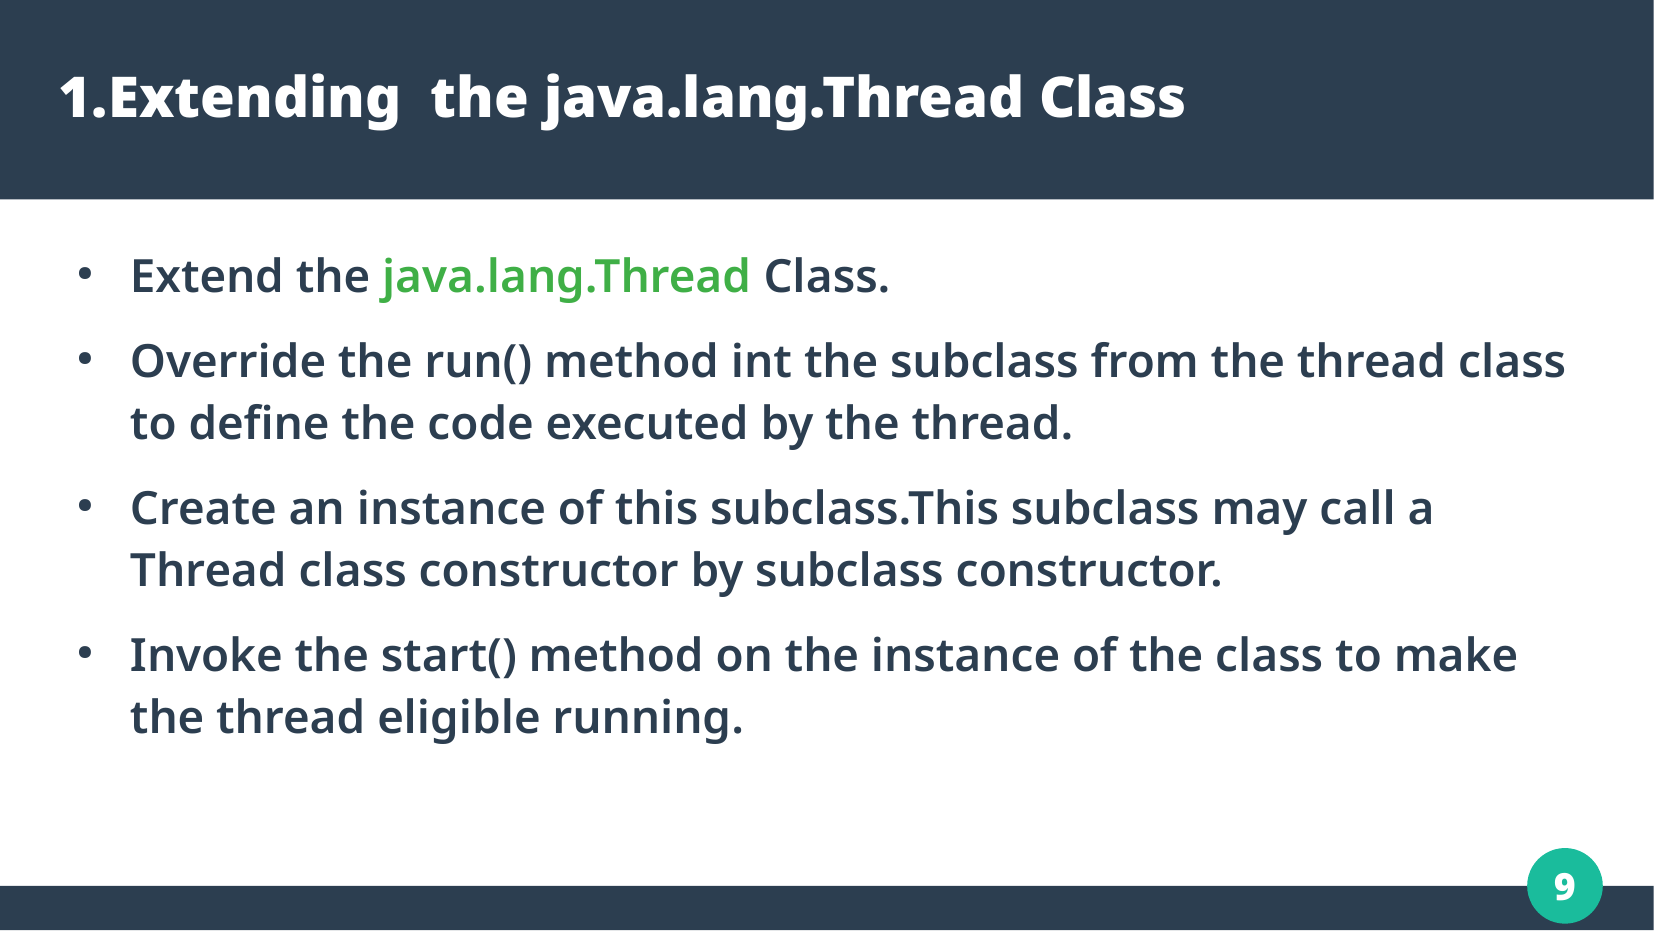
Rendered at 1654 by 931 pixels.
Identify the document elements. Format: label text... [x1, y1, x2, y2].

list Extend the java.lang.Thread Class. Override the run() method int the subclass from the thread class to define the code executed by the thread. Create an instance of this subclass.This subclass may call a Thread class constructor by subclass constructor. Invoke the start() method on the instance of the class to make the thread eligible running. [59, 243, 1595, 864]
title 1.Extending the java.lang.Thread Class [59, 37, 1595, 155]
